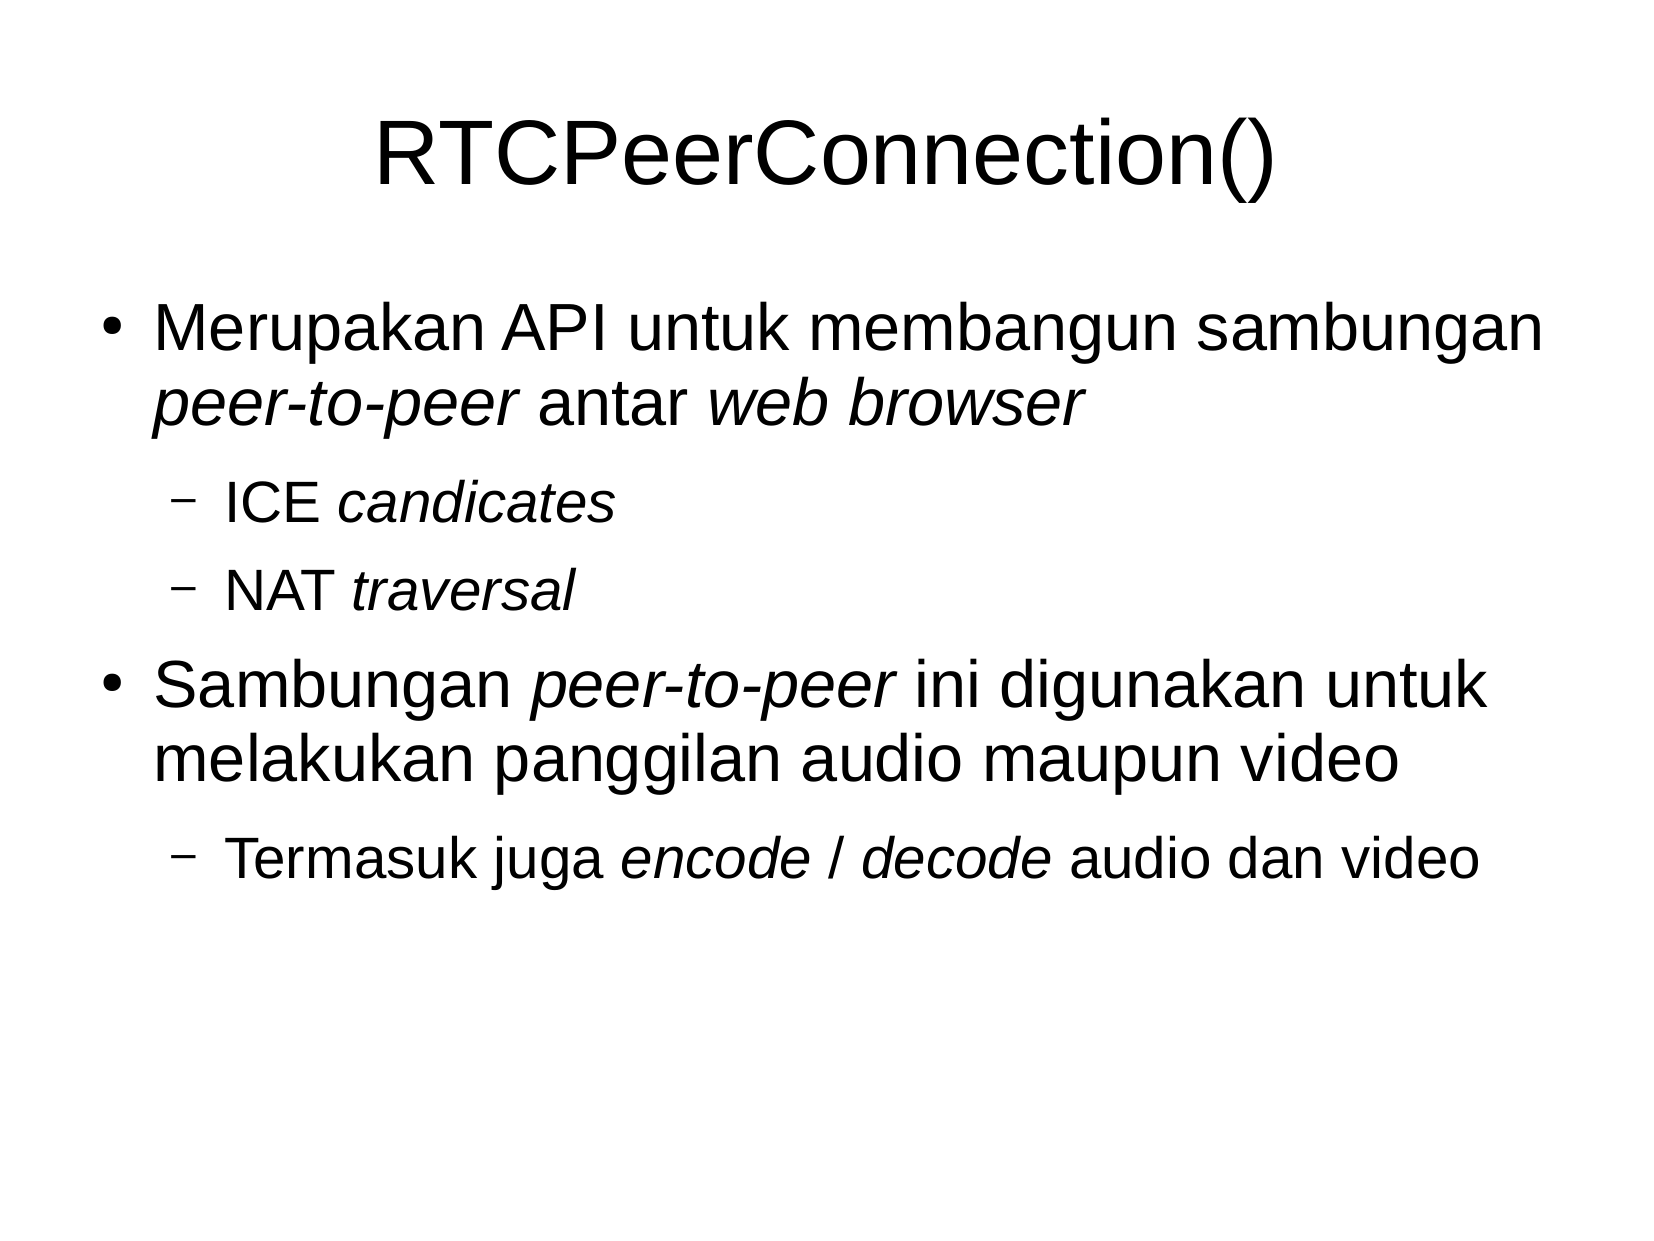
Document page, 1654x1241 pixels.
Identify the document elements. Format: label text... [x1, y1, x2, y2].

title RTCPeerConnection() [82, 49, 1571, 257]
list Merupakan API untuk membangun sambungan peer-to-peer antar web browser ICE candicates NAT traversal Sambungan peer-to-peer ini digunakan untuk melakukan panggilan audio maupun video Termasuk juga encode / decode audio dan video [82, 290, 1571, 1010]
